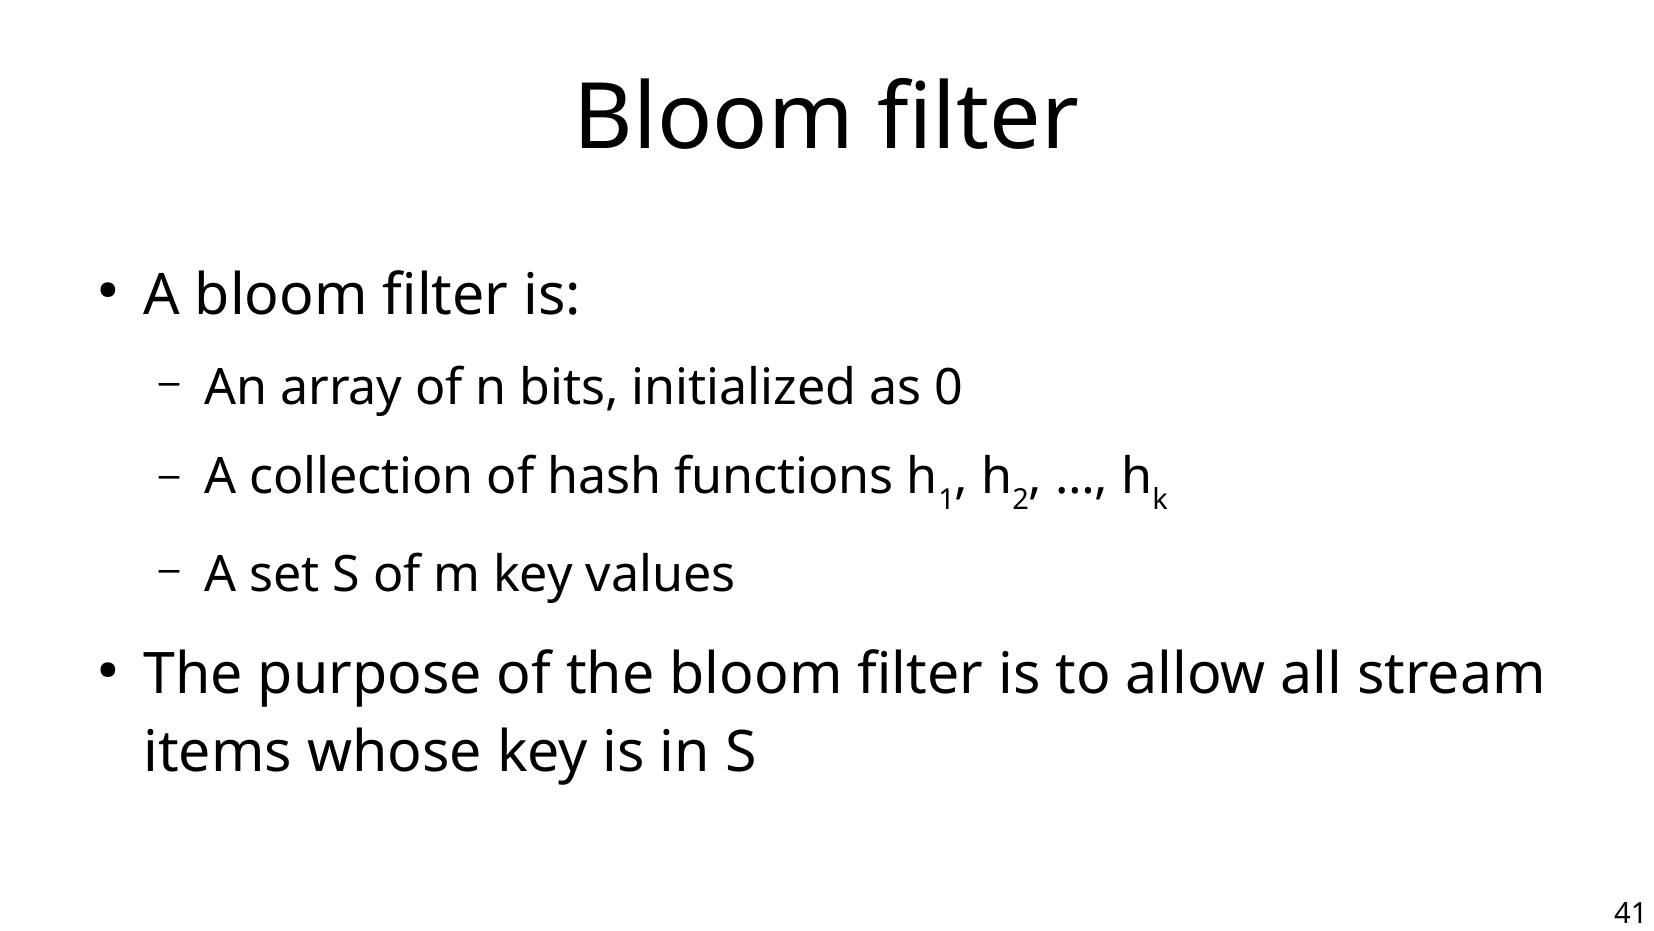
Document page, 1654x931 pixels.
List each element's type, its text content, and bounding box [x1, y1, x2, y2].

title Bloom filter [82, 1, 1571, 226]
list A bloom filter is: An array of n bits, initialized as 0 A collection of hash functions h1, h2, …, hk A set S of m key values The purpose of the bloom filter is to allow all stream items whose key is in S [82, 253, 1571, 793]
